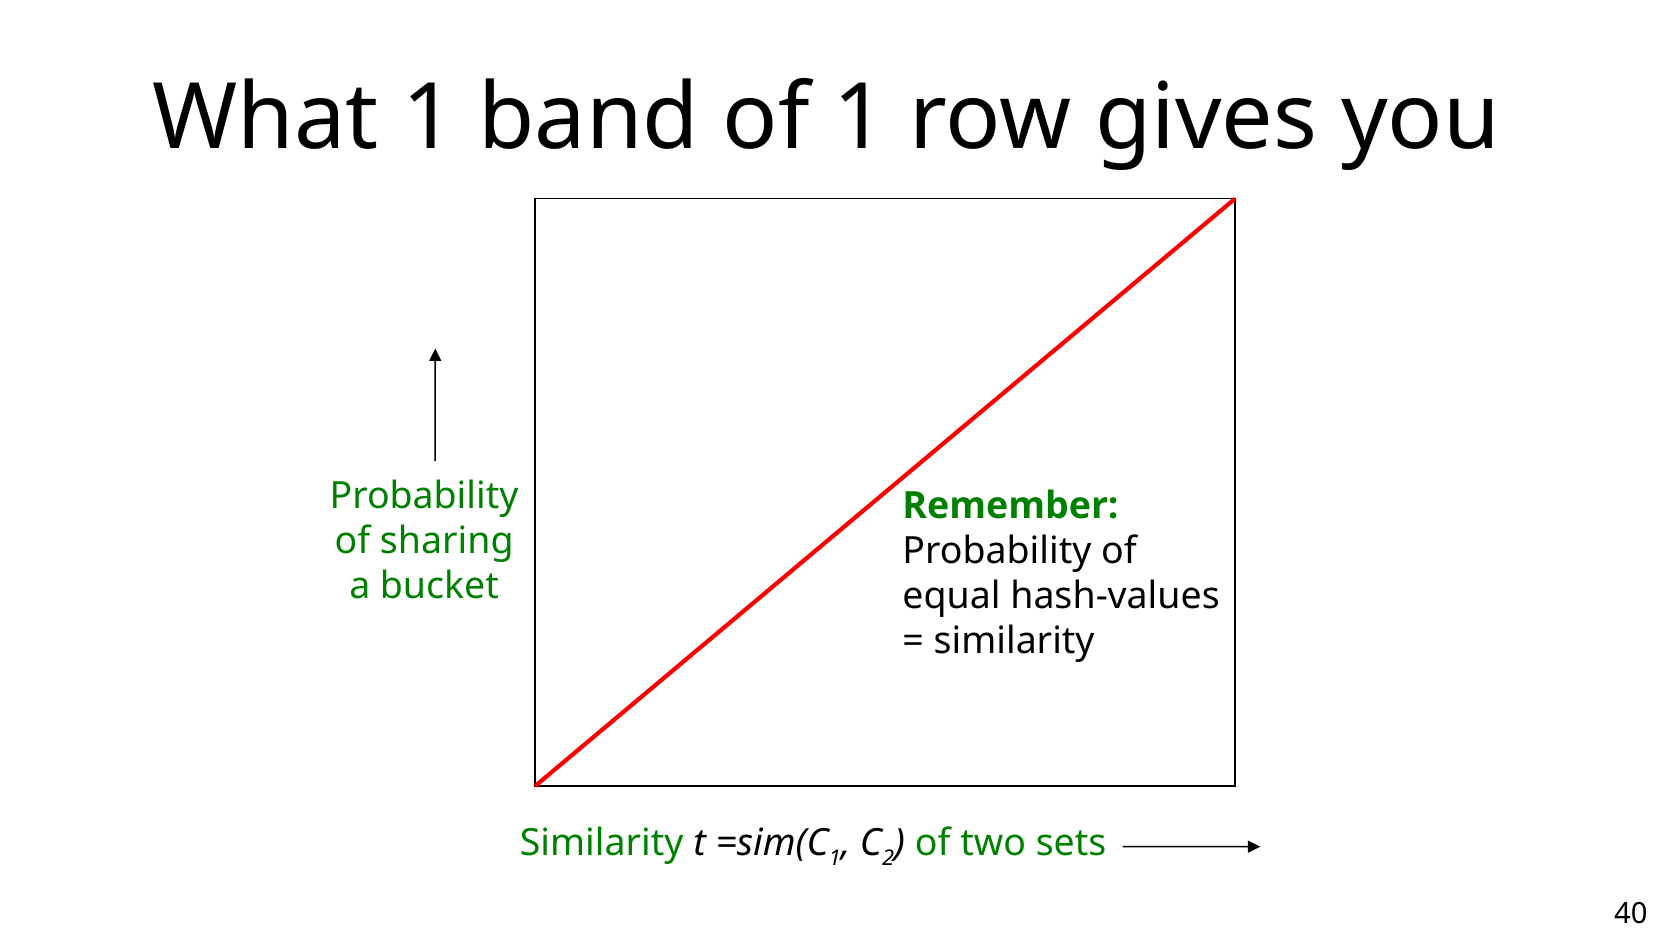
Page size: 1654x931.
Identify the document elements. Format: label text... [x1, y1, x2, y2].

text_box Probability of sharing a bucket [314, 463, 534, 614]
title What 1 band of 1 row gives you [536, 199, 1230, 226]
text_box Remember: Probability of equal hash-values = similarity [887, 473, 1236, 669]
title What 1 band of 1 row gives you [82, 1, 1571, 226]
text_box Similarity t =sim(C1, C2) of two sets [423, 811, 1136, 877]
